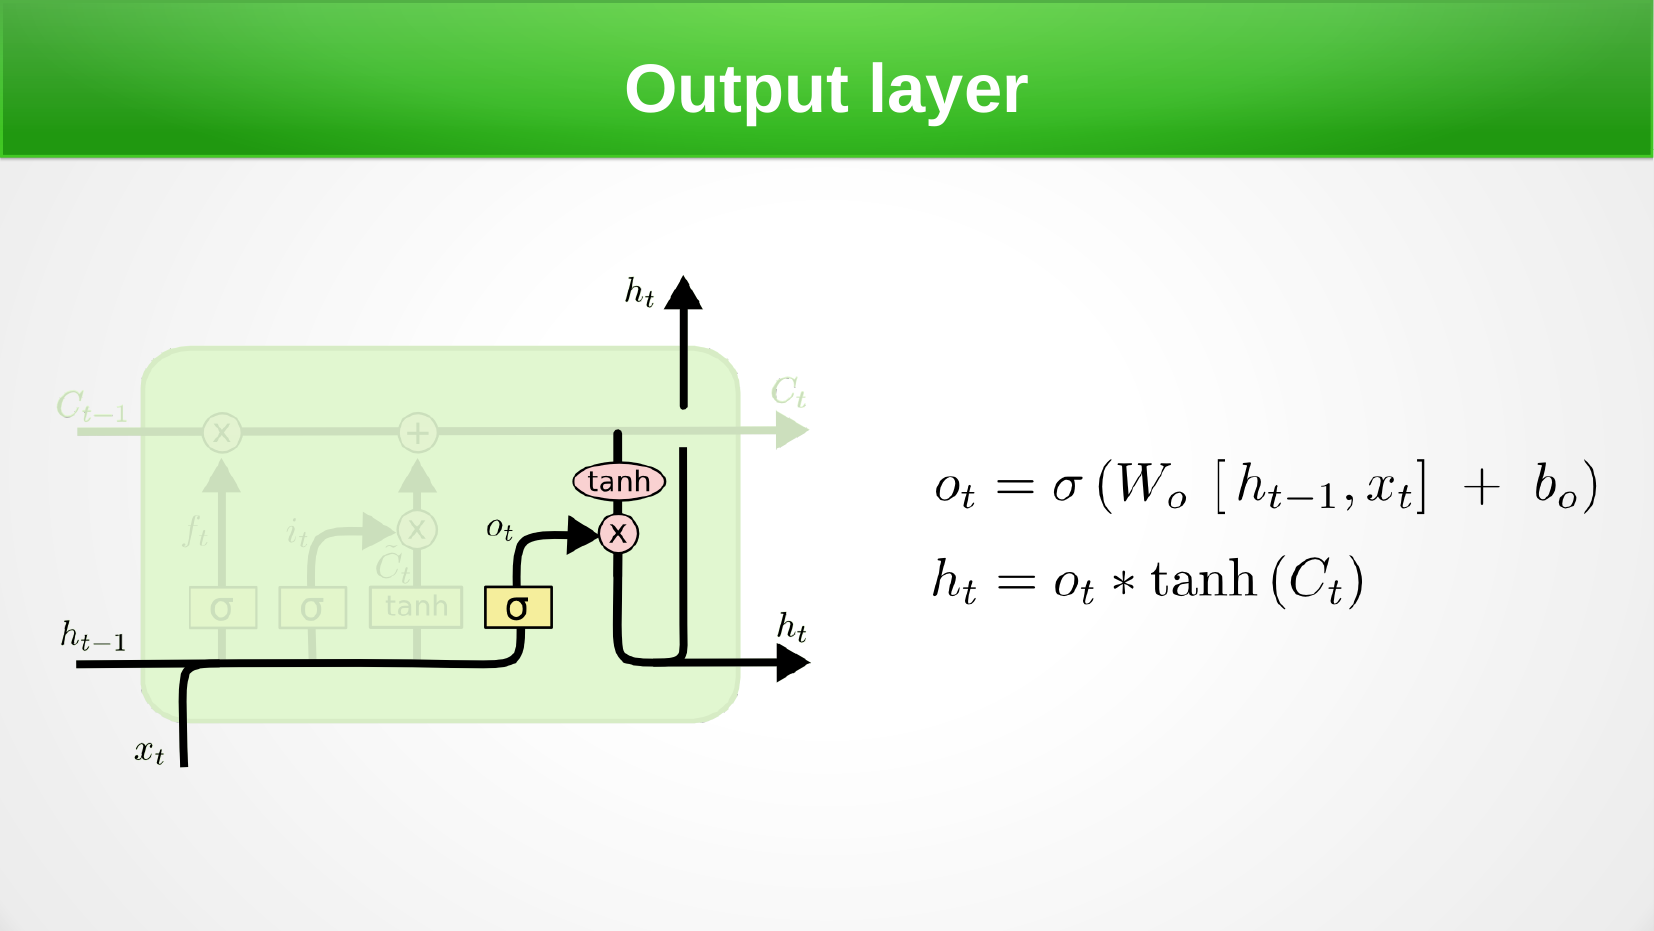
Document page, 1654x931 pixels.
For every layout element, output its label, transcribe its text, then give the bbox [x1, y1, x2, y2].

title Output layer [82, 35, 1571, 142]
picture [36, 260, 1654, 772]
